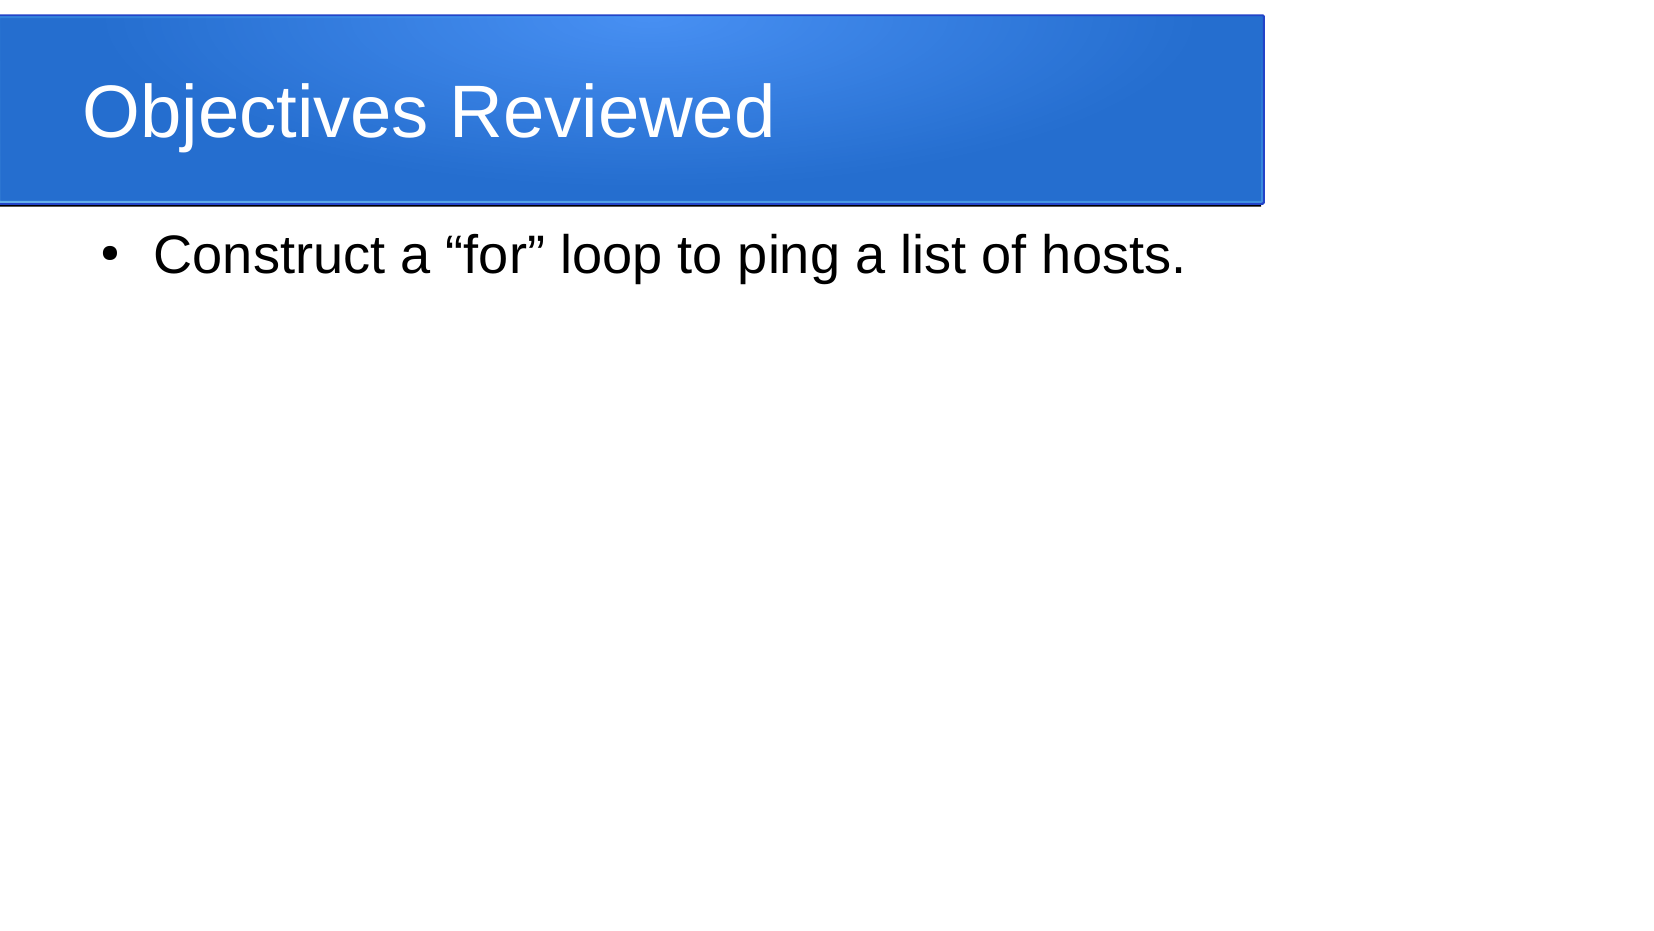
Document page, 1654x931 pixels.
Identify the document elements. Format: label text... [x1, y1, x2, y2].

title Objectives Reviewed [82, 35, 1235, 189]
list Construct a “for” loop to ping a list of hosts. [82, 224, 1571, 764]
